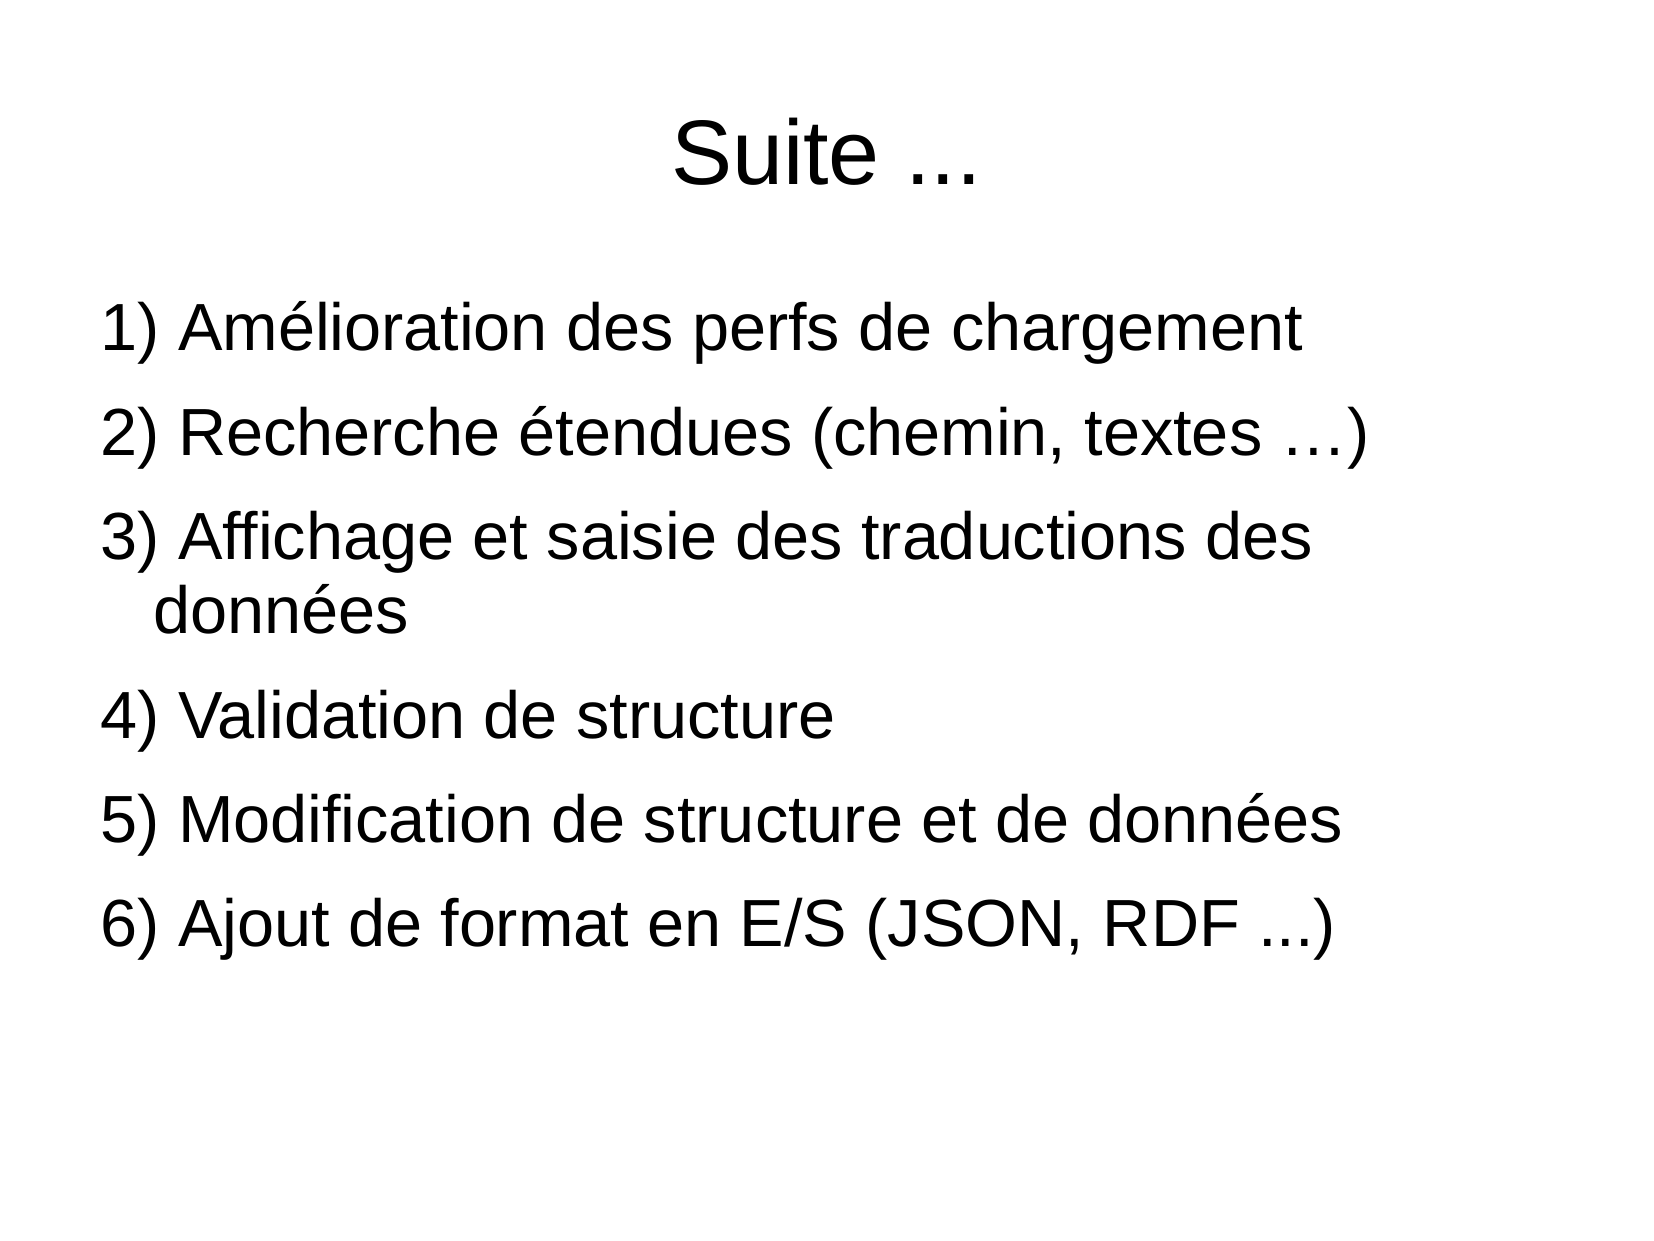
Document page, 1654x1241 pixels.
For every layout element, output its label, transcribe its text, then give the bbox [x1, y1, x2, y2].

list Amélioration des perfs de chargement Recherche étendues (chemin, textes …) Affichage et saisie des traductions des données Validation de structure Modification de structure et de données Ajout de format en E/S (JSON, RDF ...) [82, 290, 1571, 1010]
title Suite ... [82, 49, 1571, 257]
